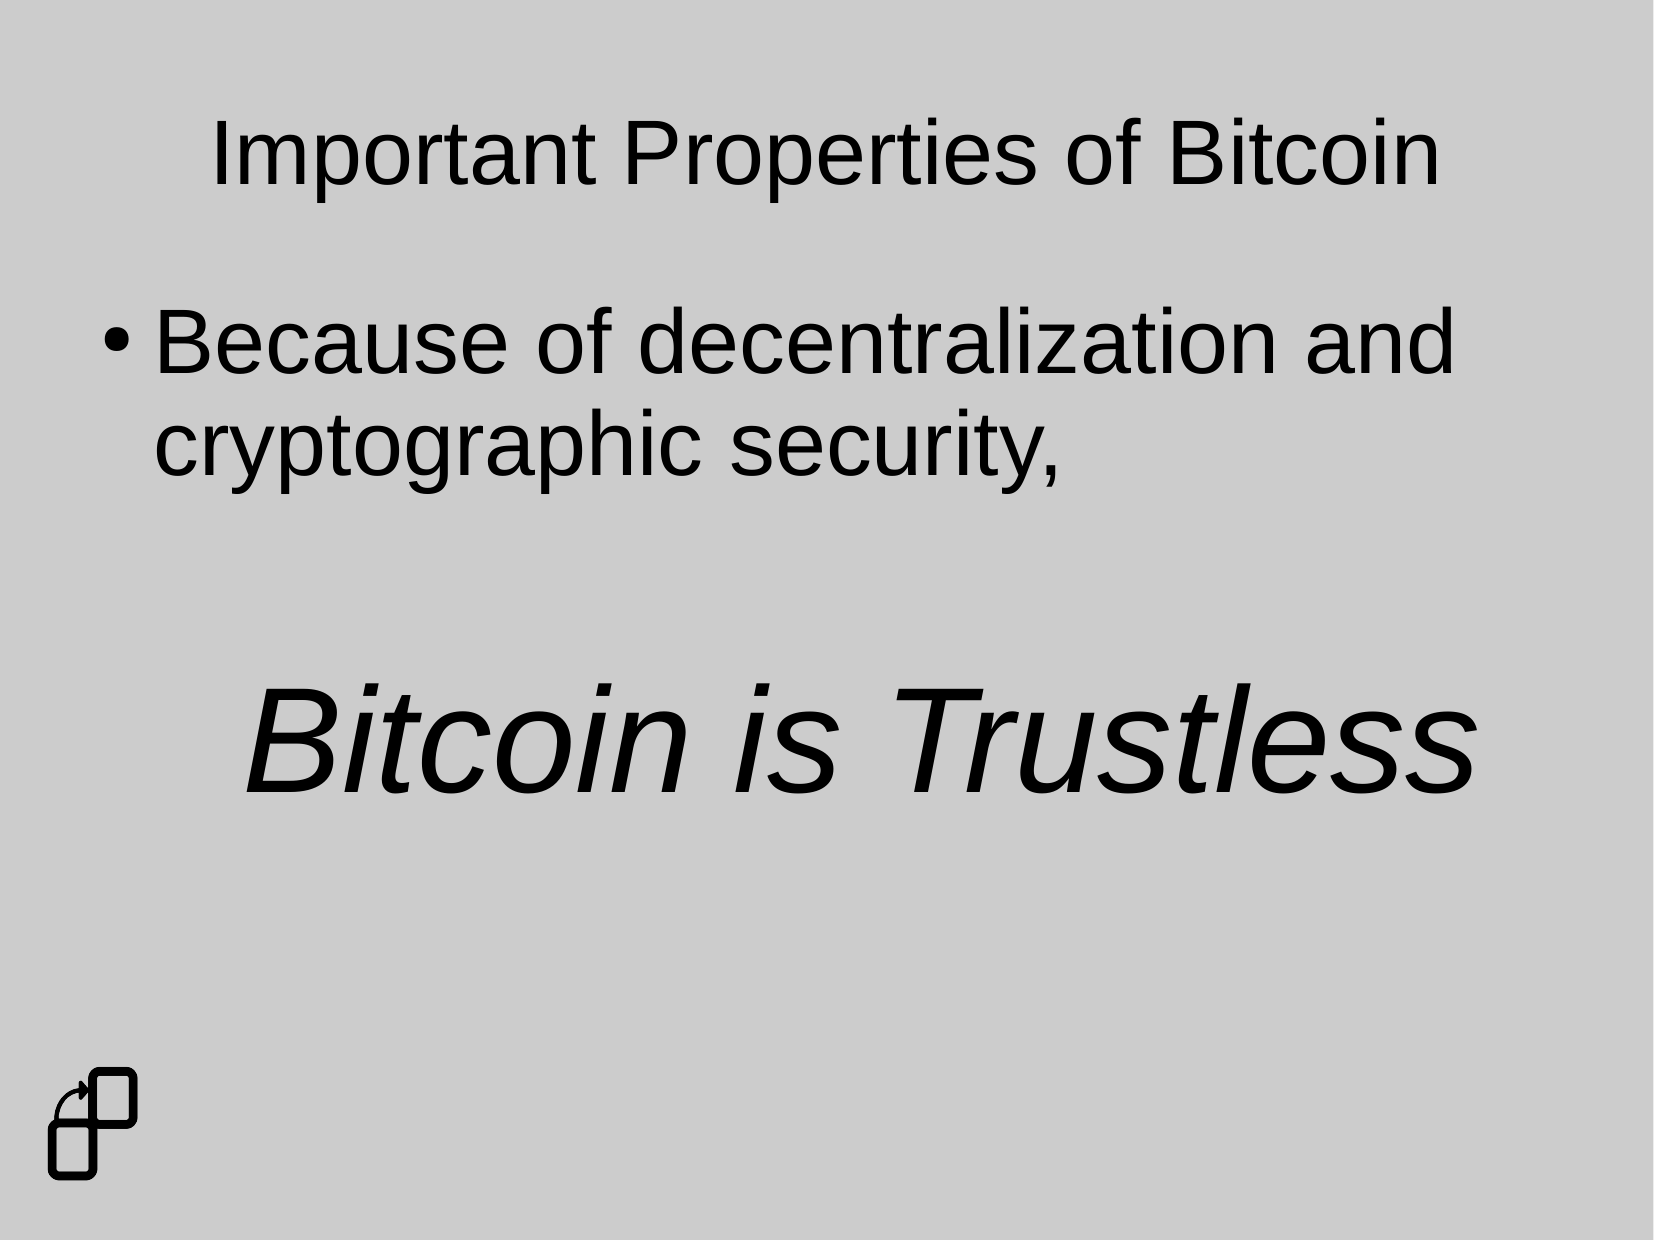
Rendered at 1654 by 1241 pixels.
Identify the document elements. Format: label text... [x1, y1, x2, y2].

list Because of decentralization and cryptographic security, Bitcoin is Trustless [82, 290, 1571, 1010]
title Important Properties of Bitcoin [82, 49, 1571, 257]
picture [30, 1062, 153, 1186]
